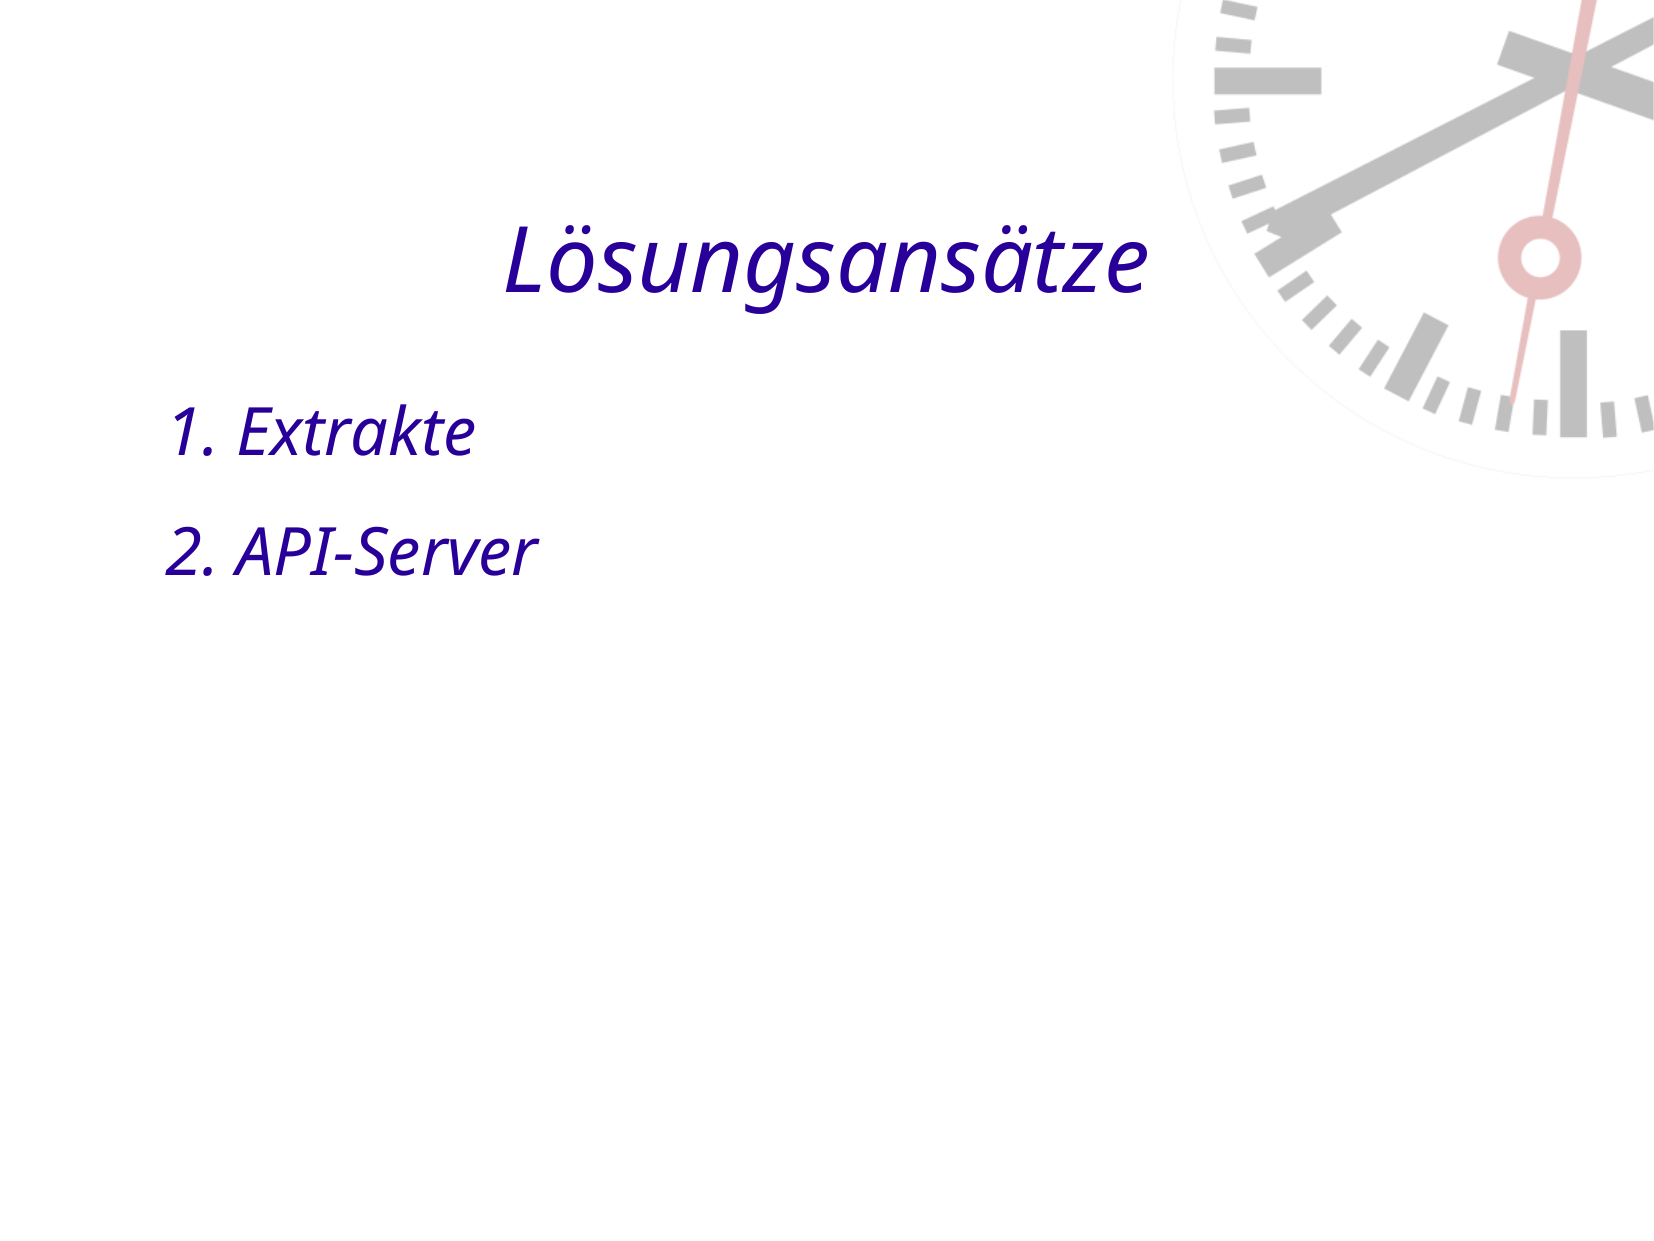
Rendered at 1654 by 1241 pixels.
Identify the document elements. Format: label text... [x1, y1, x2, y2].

title Lösungsansätze [147, 160, 1506, 353]
picture [0, 0, 1654, 1241]
list Extrakte API-Server [147, 383, 1506, 1188]
